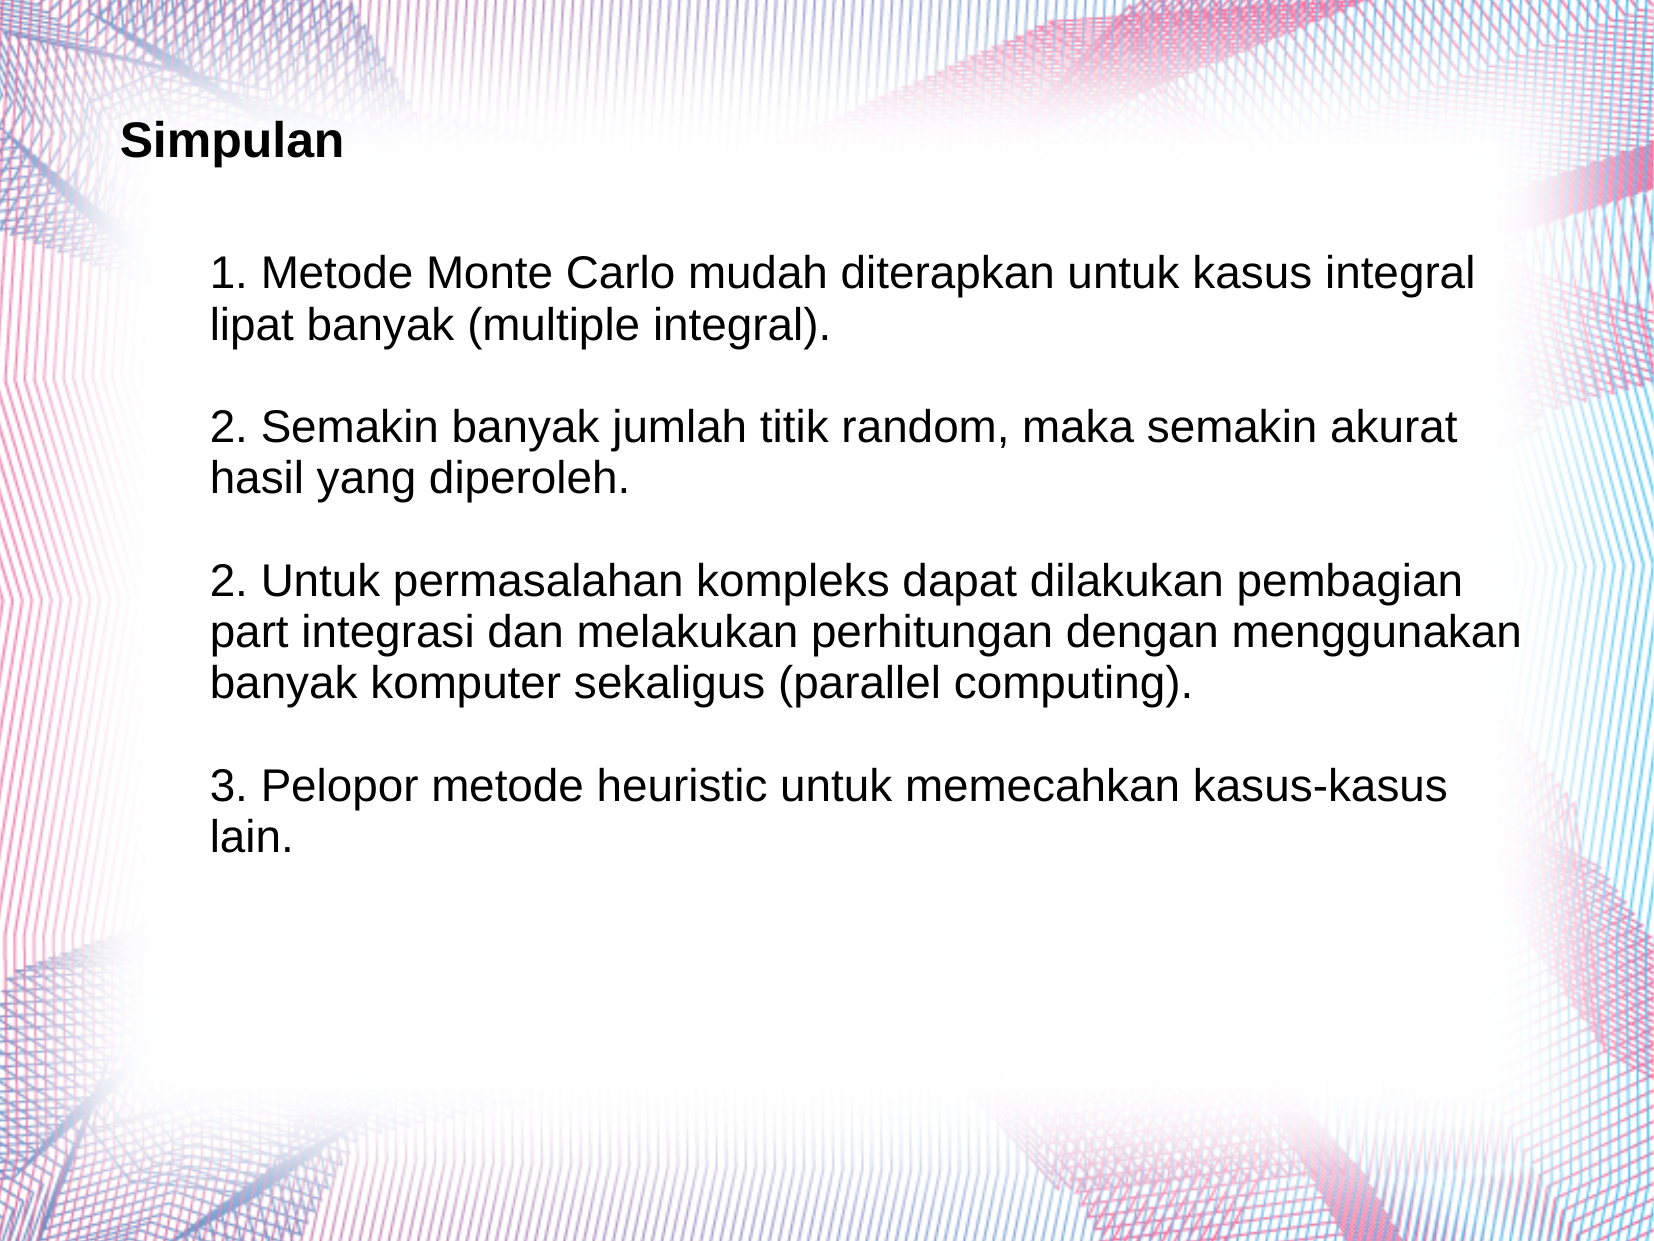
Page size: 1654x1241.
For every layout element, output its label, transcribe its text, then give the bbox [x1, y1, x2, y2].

text_box 1. Metode Monte Carlo mudah diterapkan untuk kasus integral lipat banyak (multiple integral). 2. Semakin banyak jumlah titik random, maka semakin akurat hasil yang diperoleh. 2. Untuk permasalahan kompleks dapat dilakukan pembagian part integrasi dan melakukan perhitungan dengan menggunakan banyak komputer sekaligus (parallel computing). 3. Pelopor metode heuristic untuk memecahkan kasus-kasus lain. [195, 240, 1546, 870]
text_box Simpulan [105, 105, 856, 176]
picture [0, 0, 1654, 1241]
